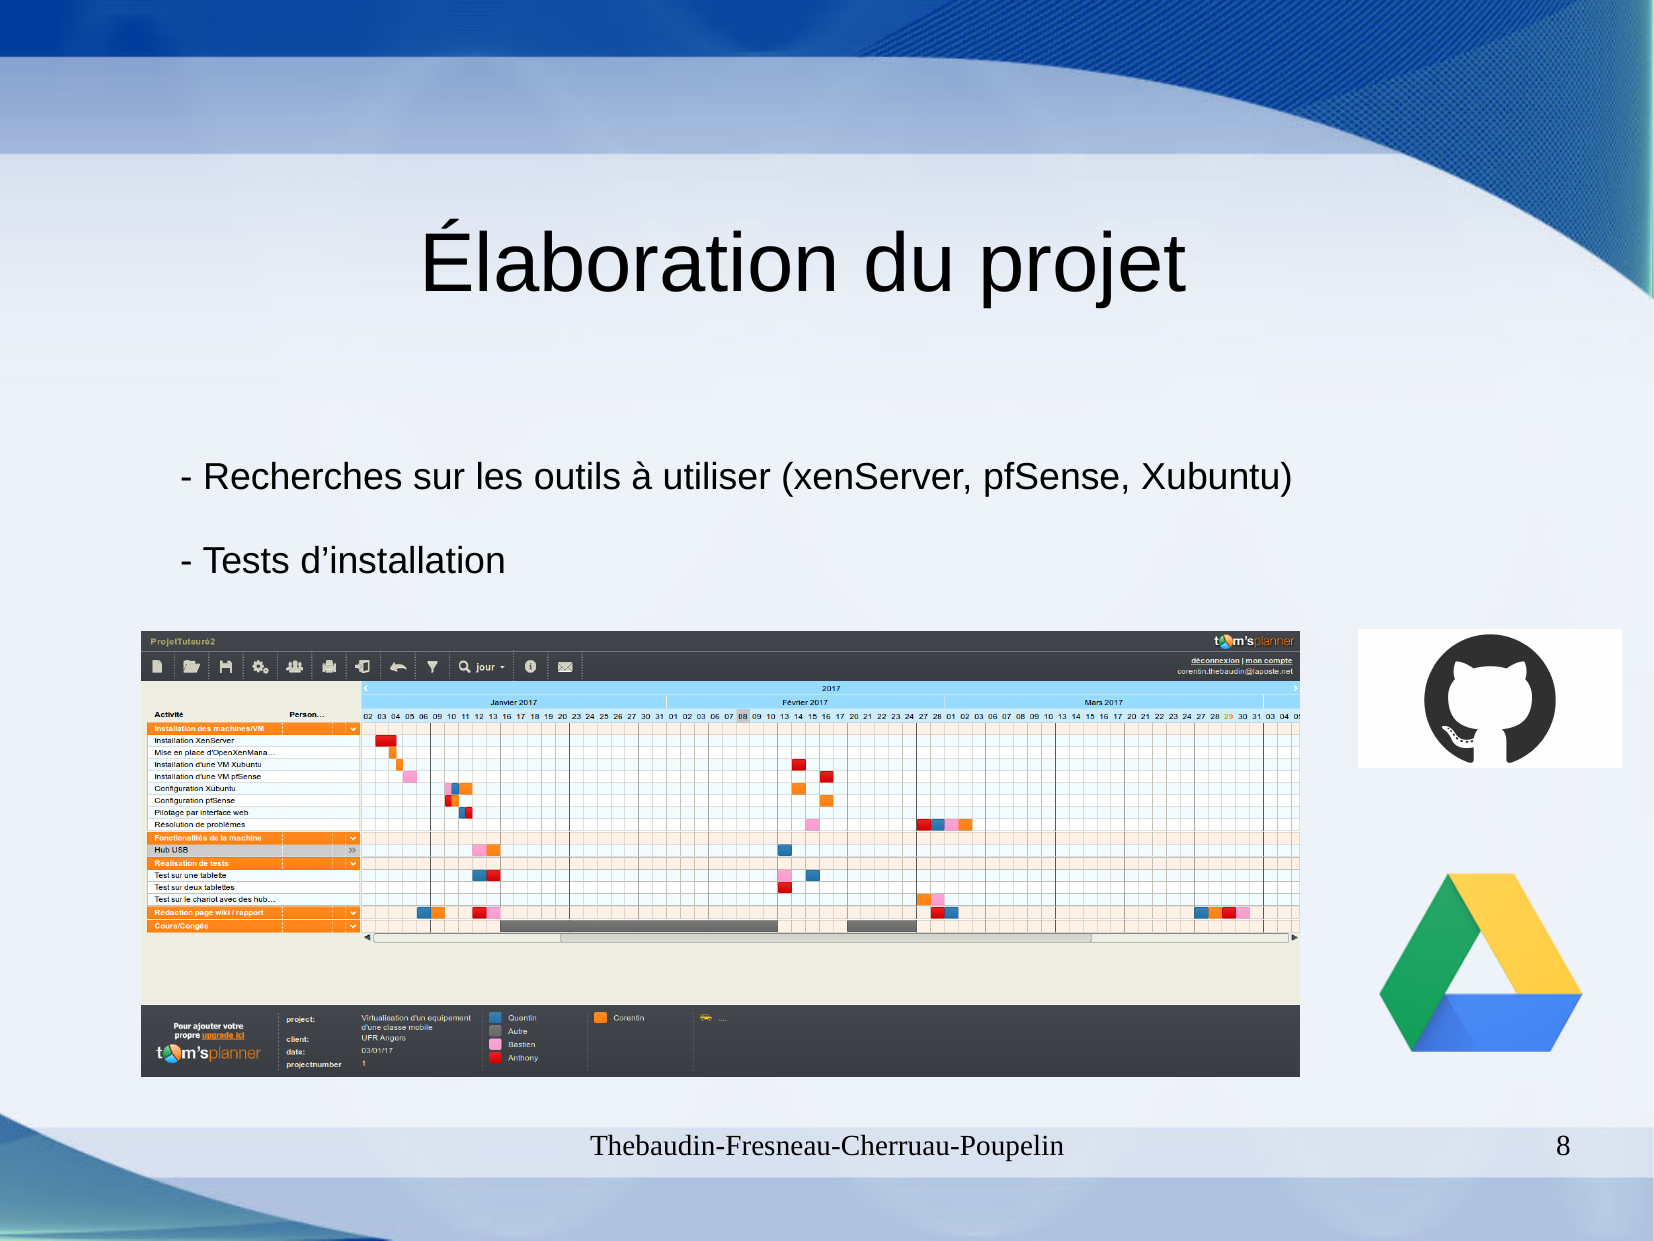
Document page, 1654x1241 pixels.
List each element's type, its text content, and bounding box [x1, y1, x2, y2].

text_box - Recherches sur les outils à utiliser (xenServer, pfSense, Xubuntu) - Tests d’installation [165, 406, 1309, 674]
title Élaboration du projet [59, 159, 1548, 367]
picture [0, 0, 1654, 1241]
